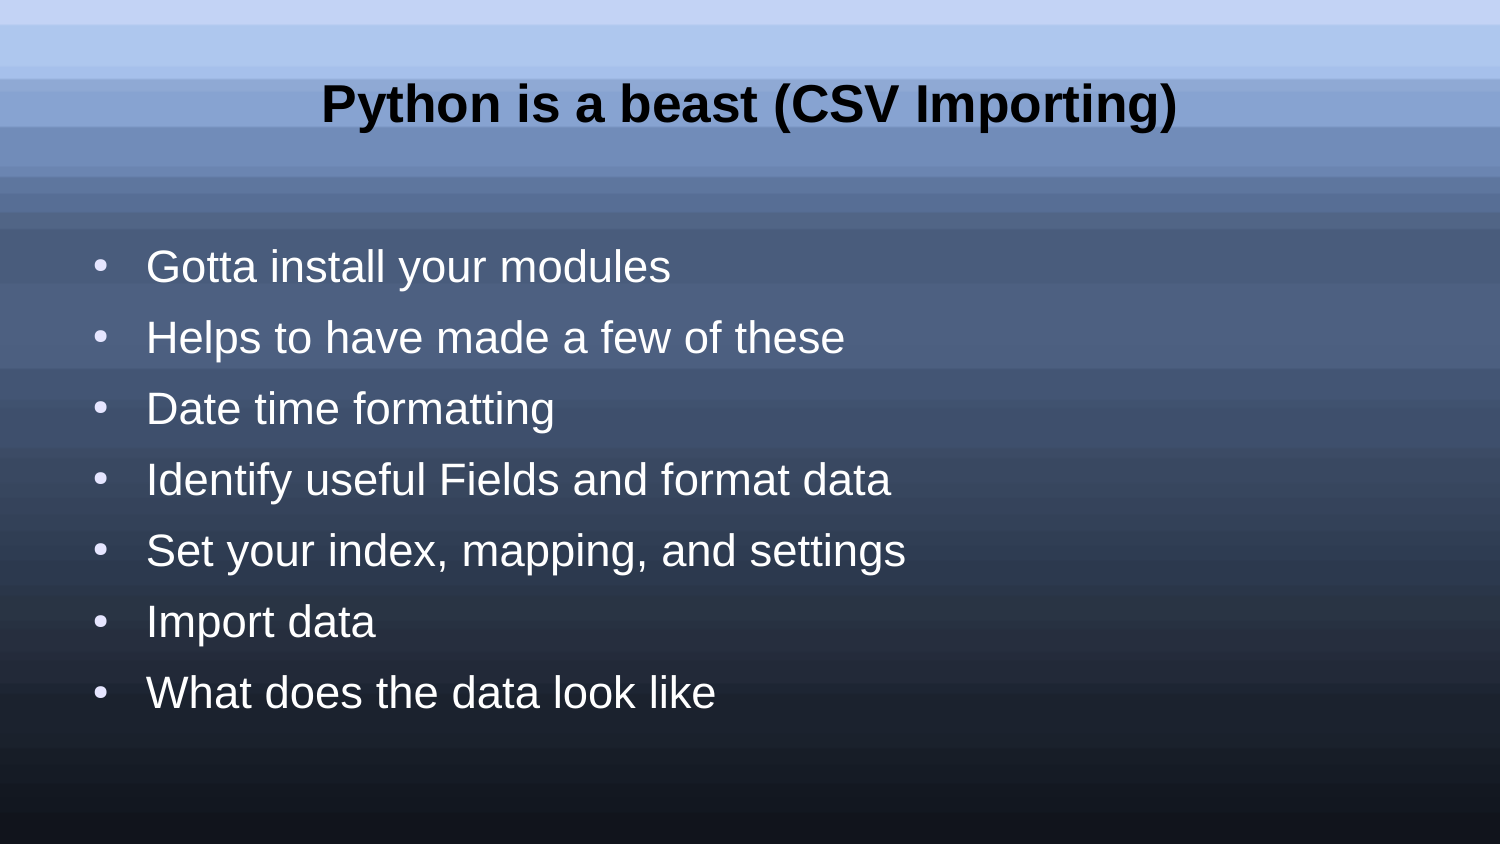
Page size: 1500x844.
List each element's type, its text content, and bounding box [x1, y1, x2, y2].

list Gotta install your modules Helps to have made a few of these Date time formatting Identify useful Fields and format data Set your index, mapping, and settings Import data What does the data look like [75, 241, 1425, 755]
title Python is a beast (CSV Importing) [75, 33, 1425, 175]
picture [0, 0, 1500, 844]
